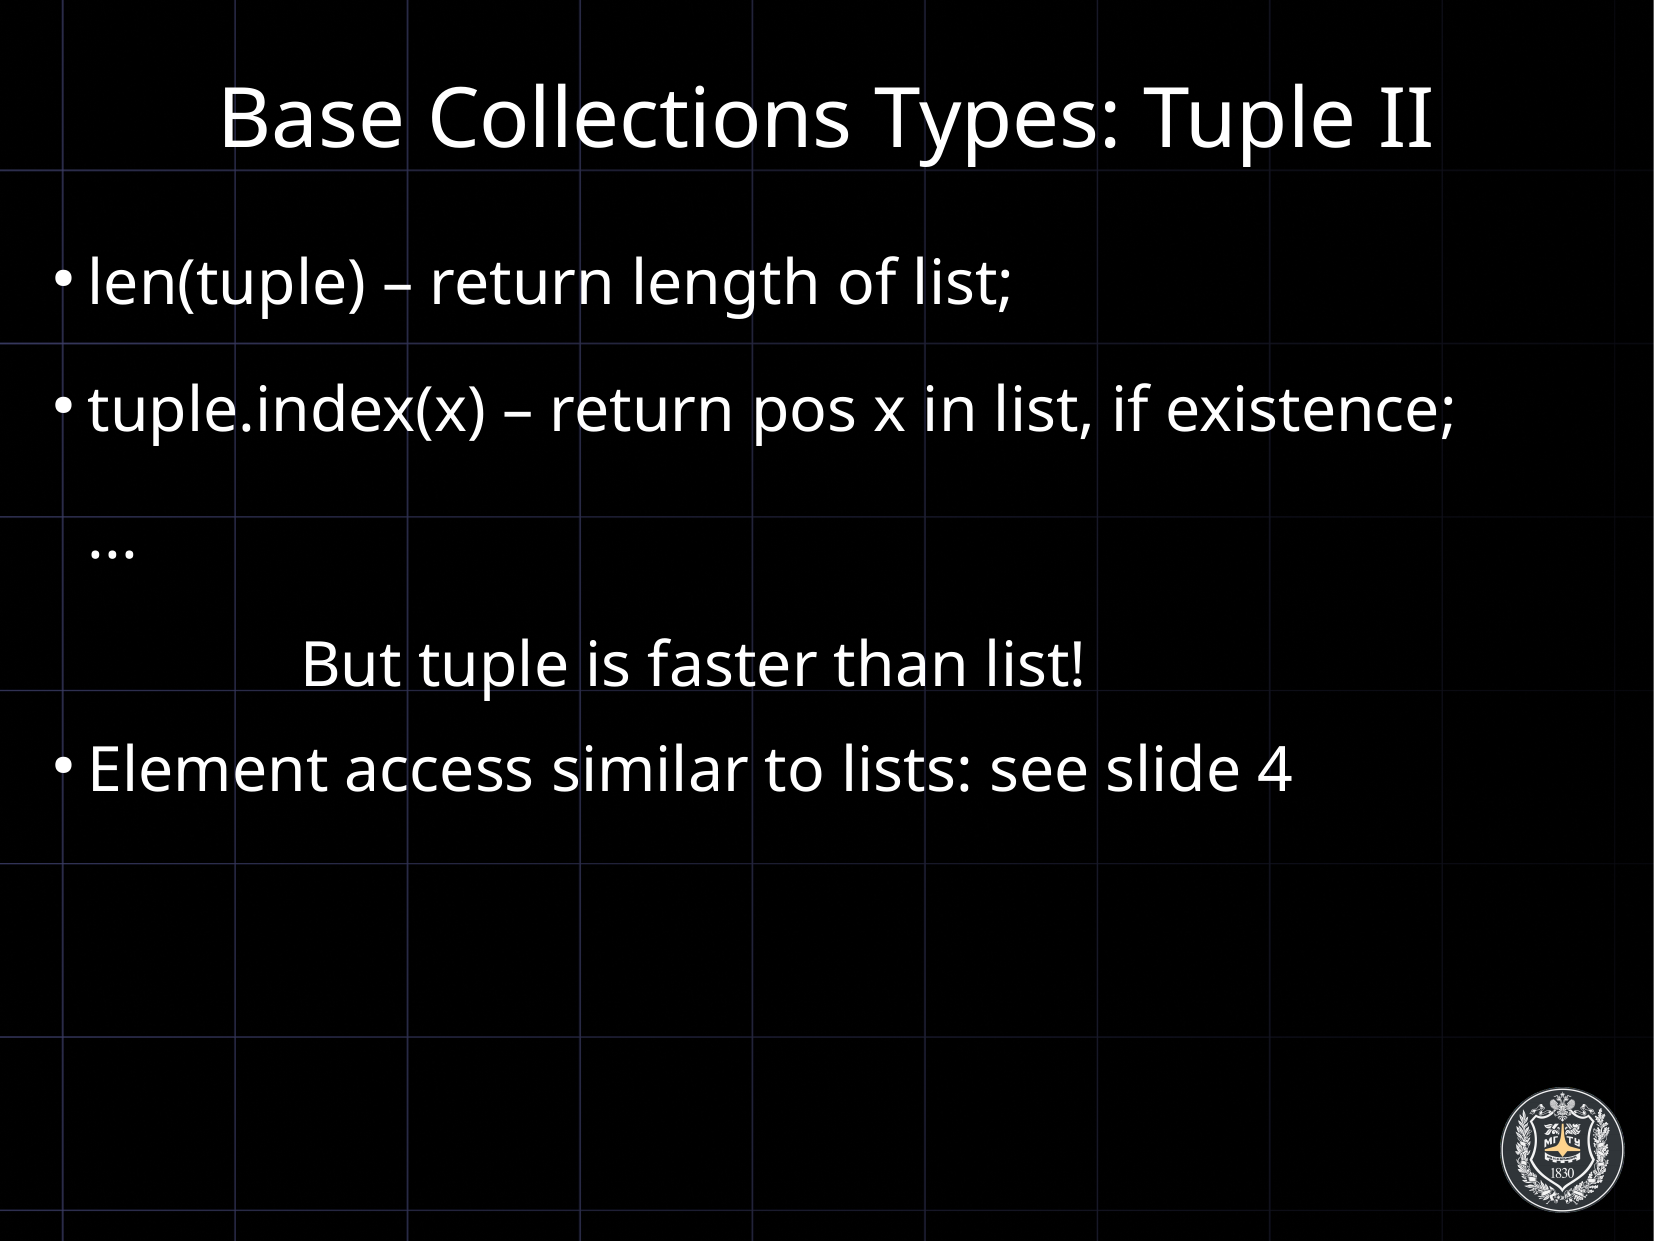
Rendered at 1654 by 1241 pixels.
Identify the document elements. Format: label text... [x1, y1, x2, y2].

title Base Collections Types: Tuple II [82, 37, 1571, 187]
text_box Element access similar to lists: see slide 4 [37, 675, 1613, 976]
text_box len(tuple) – return length of list; tuple.index(x) – return pos x in list, if existence; ... But tuple is faster than list! [37, 187, 1613, 675]
picture [0, 0, 1654, 1241]
